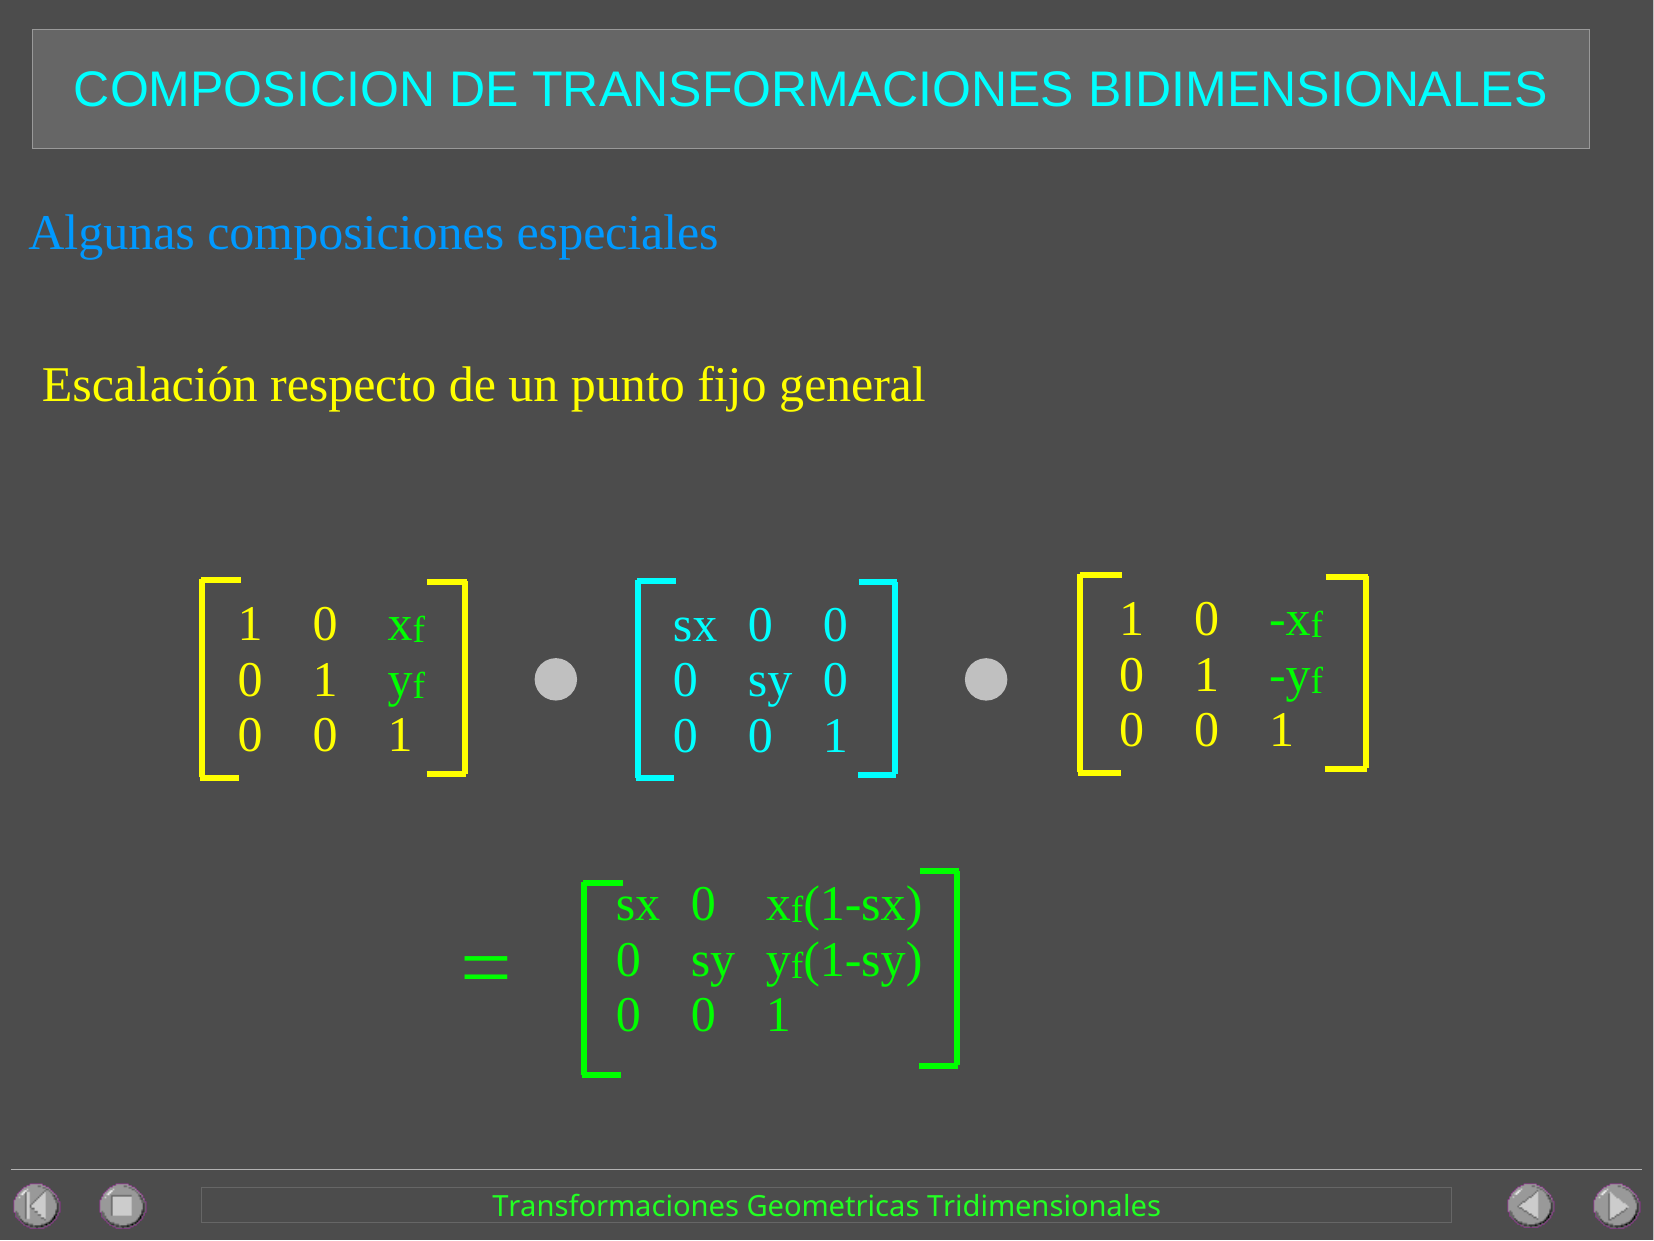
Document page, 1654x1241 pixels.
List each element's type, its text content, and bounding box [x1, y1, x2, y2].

picture [1505, 1181, 1556, 1231]
picture [97, 1181, 148, 1232]
text_box 1 0 -xf 0 1 -yf 0 0 1 [1119, 591, 1347, 790]
text_box sx 0 0 0 sy 0 0 0 1 [672, 596, 878, 777]
text_box sx 0 xf(1-sx) 0 sy yf(1-sy) 0 0 1 [615, 876, 944, 1078]
text_box [964, 658, 1008, 701]
title COMPOSICION DE TRANSFORMACIONES BIDIMENSIONALES [32, 29, 1590, 149]
text_box Algunas composiciones especiales [28, 204, 1440, 265]
picture [1591, 1181, 1642, 1232]
text_box 1 0 xf 0 1 yf 0 0 1 [237, 596, 448, 795]
text_box = [460, 916, 531, 1027]
picture [11, 1181, 62, 1232]
text_box [534, 658, 578, 701]
text_box Escalación respecto de un punto fijo general [41, 357, 983, 418]
